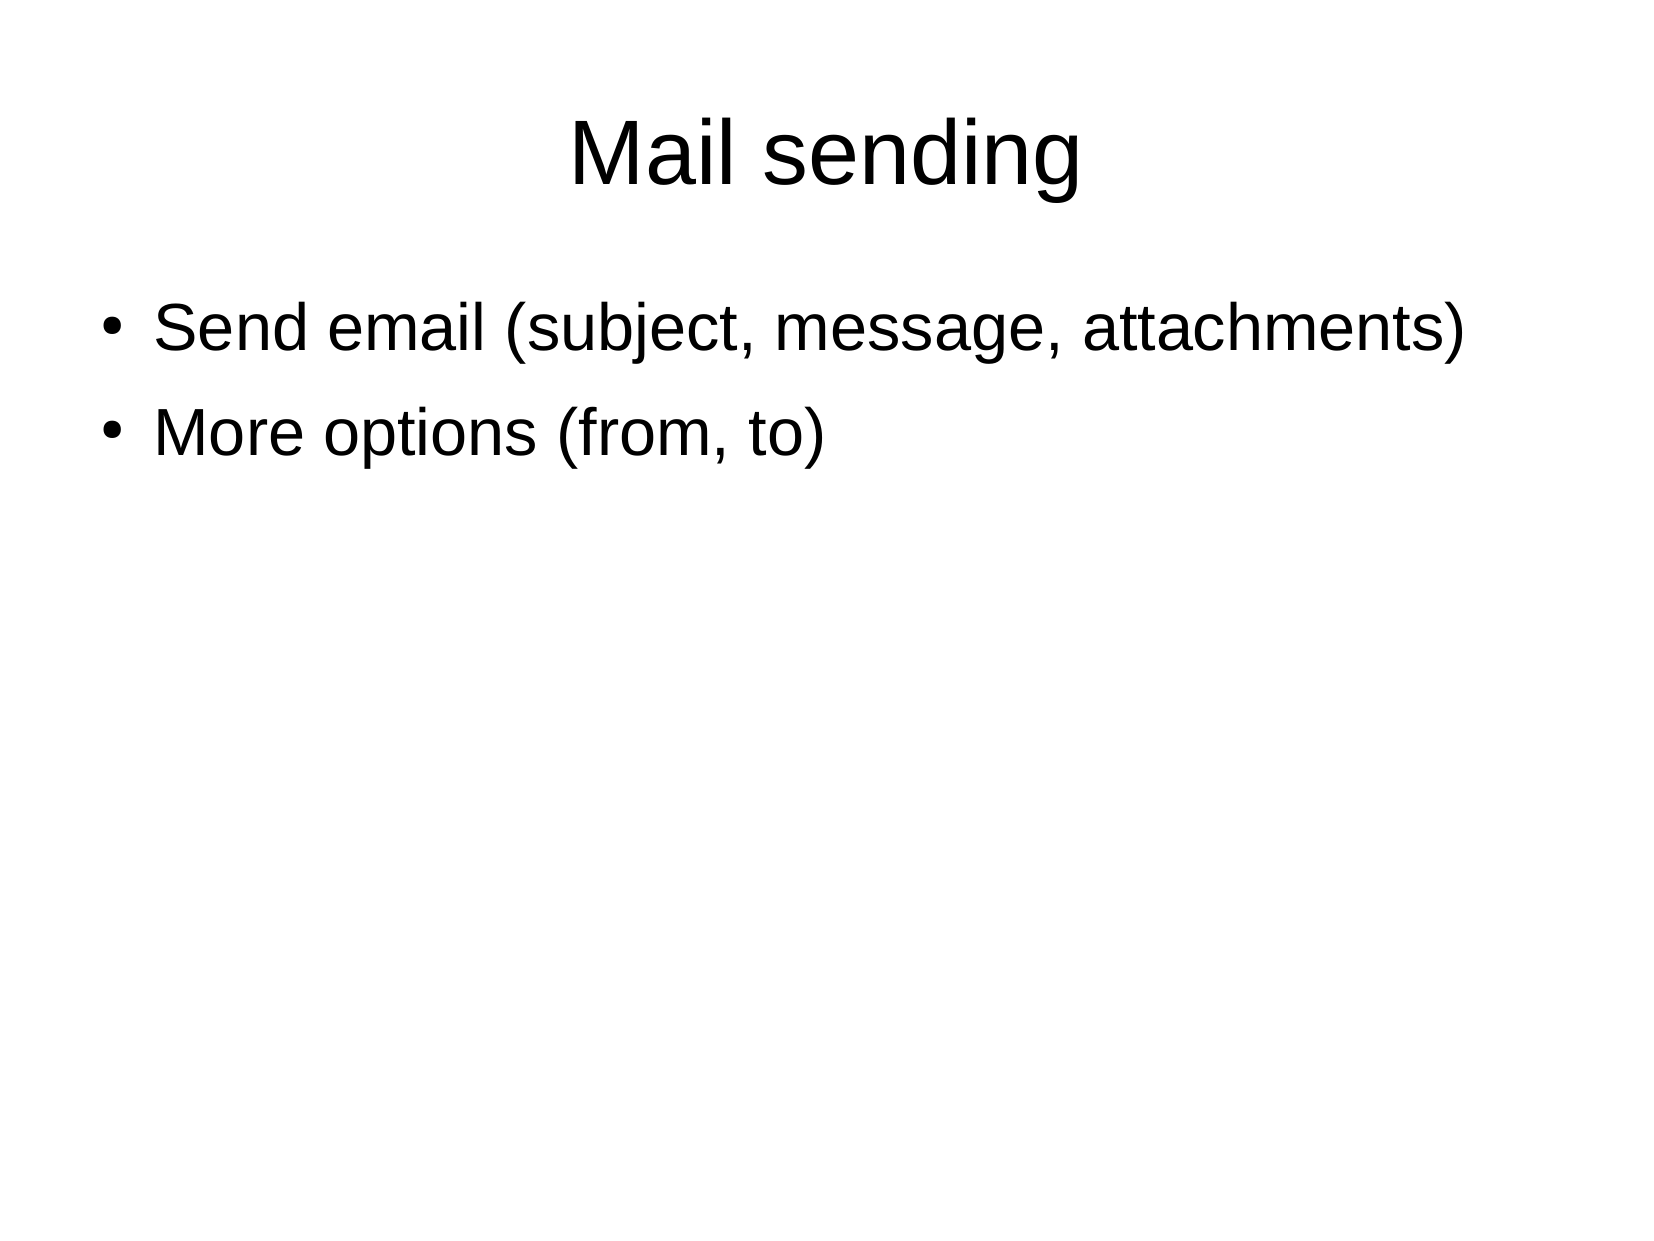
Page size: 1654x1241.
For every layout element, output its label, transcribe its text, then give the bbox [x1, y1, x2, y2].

list Send email (subject, message, attachments) More options (from, to) [82, 290, 1571, 1010]
title Mail sending [82, 49, 1571, 257]
